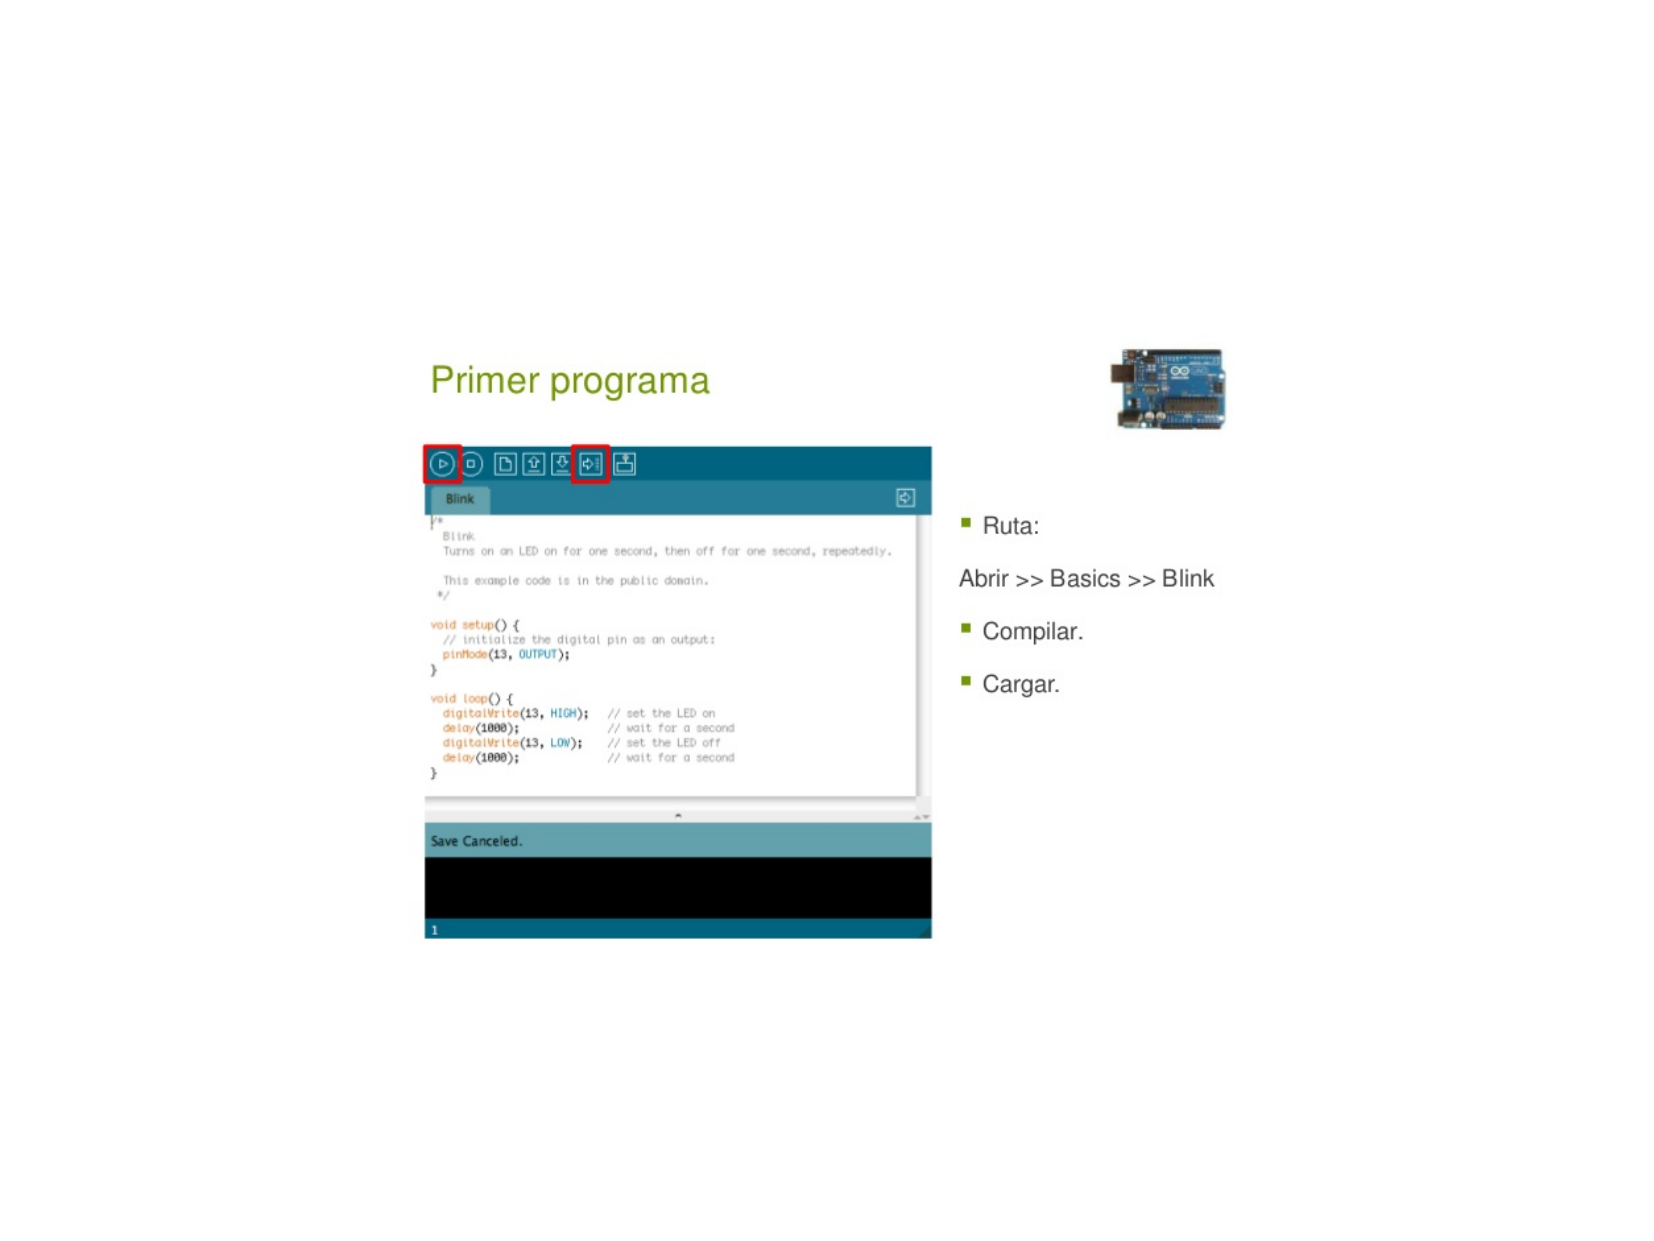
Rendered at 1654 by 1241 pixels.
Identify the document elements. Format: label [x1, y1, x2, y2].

picture [347, 290, 1307, 1010]
